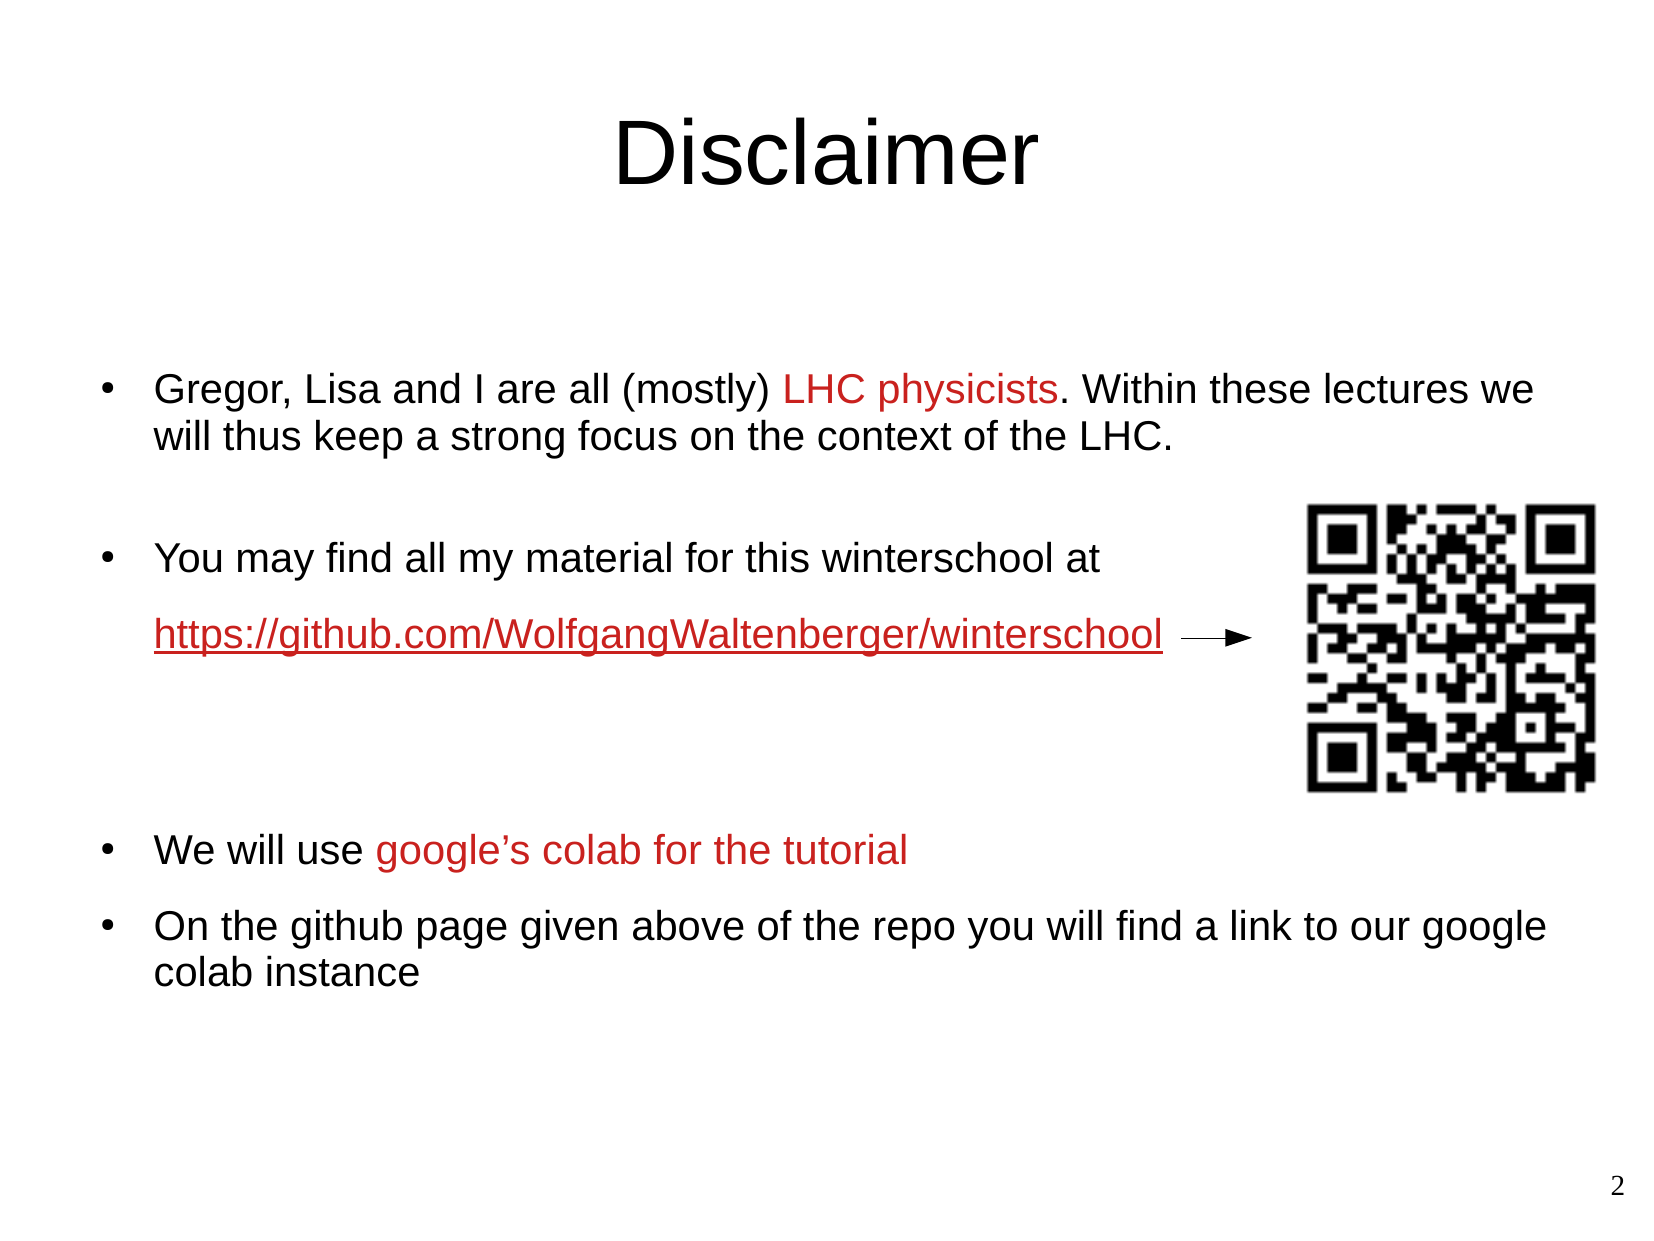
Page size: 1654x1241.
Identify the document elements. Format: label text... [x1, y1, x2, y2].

picture [1269, 466, 1636, 833]
title Disclaimer [82, 49, 1571, 257]
list Gregor, Lisa and I are all (mostly) LHC physicists. Within these lectures we will thus keep a strong focus on the context of the LHC. You may find all my material for this winterschool at https://github.com/WolfgangWaltenberger/winterschool We will use google’s colab for the tutorial On the github page given above of the repo you will find a link to our google colab instance [82, 290, 1571, 1134]
